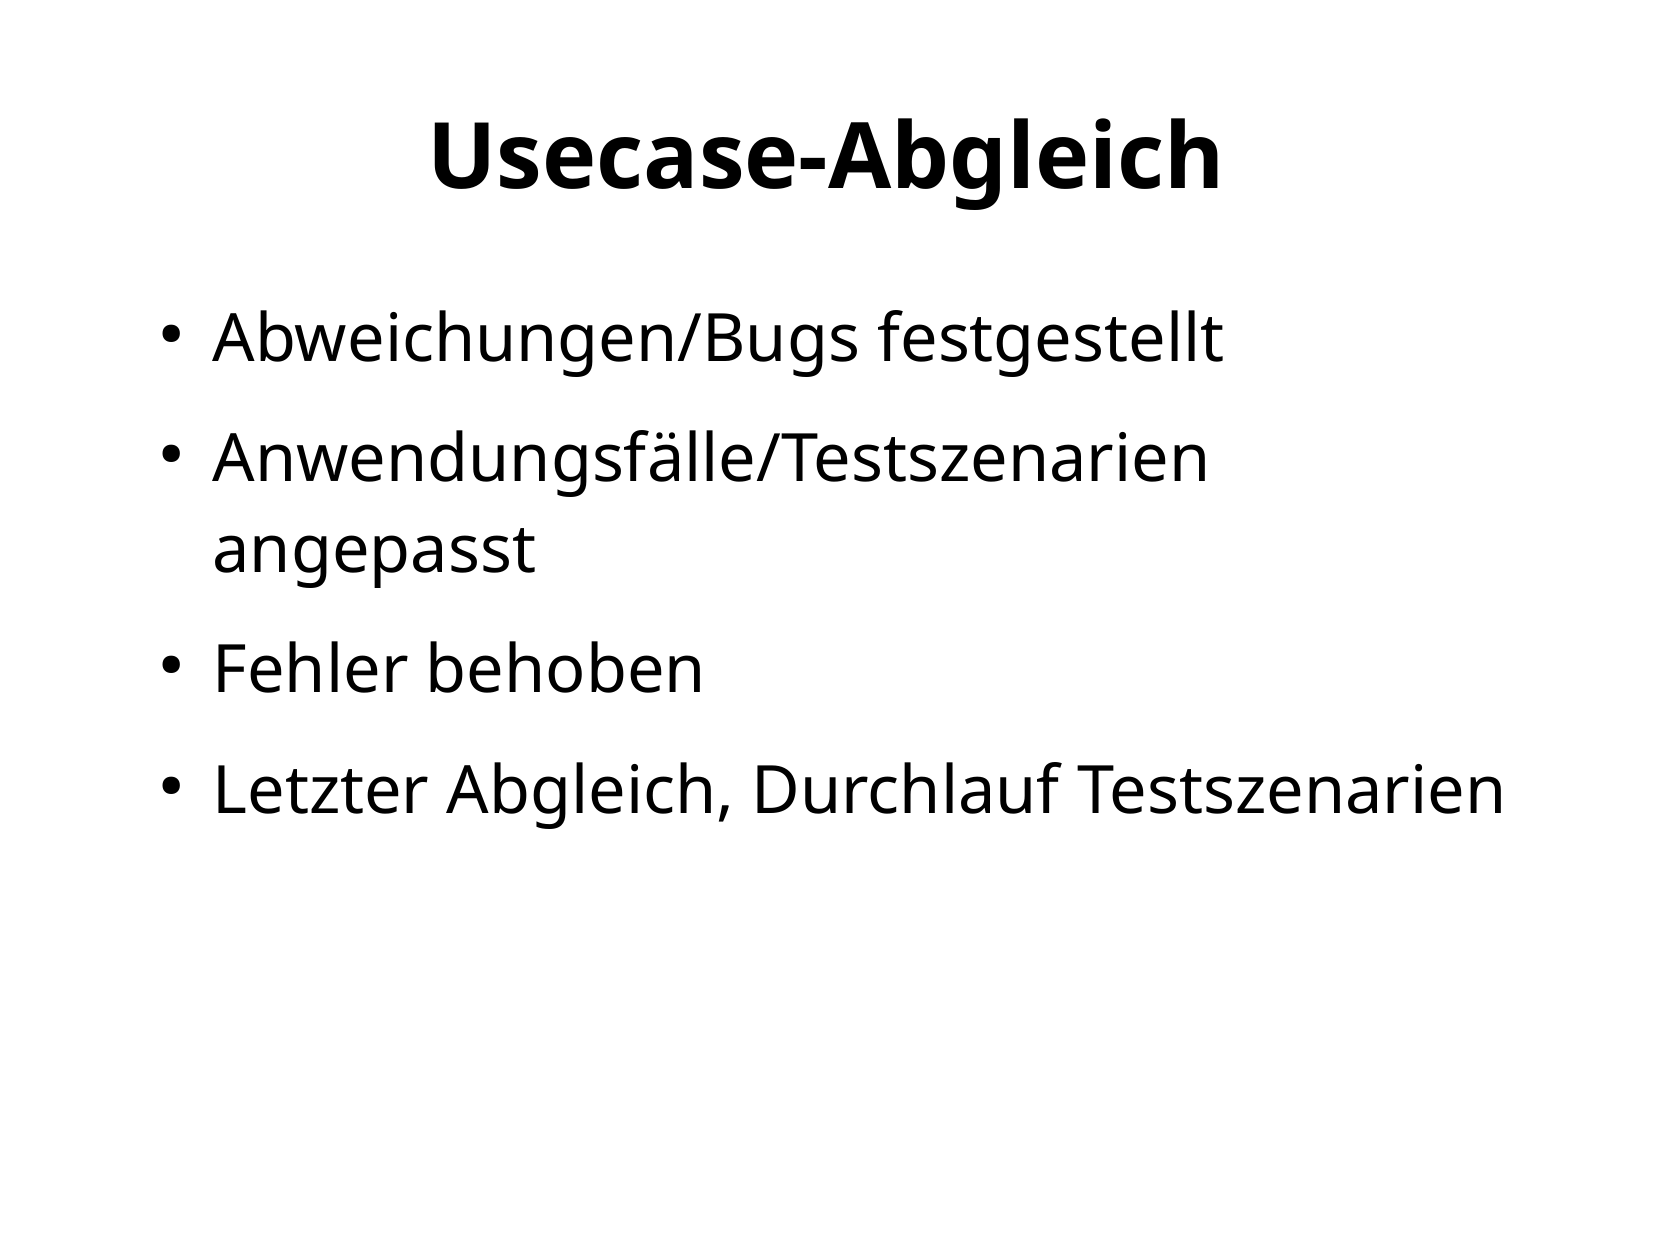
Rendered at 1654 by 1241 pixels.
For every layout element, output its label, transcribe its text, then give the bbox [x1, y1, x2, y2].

list Abweichungen/Bugs festgestellt Anwendungsfälle/Testszenarien angepasst Fehler behoben Letzter Abgleich, Durchlauf Testszenarien [141, 290, 1512, 1109]
title Usecase-Abgleich [82, 49, 1571, 257]
